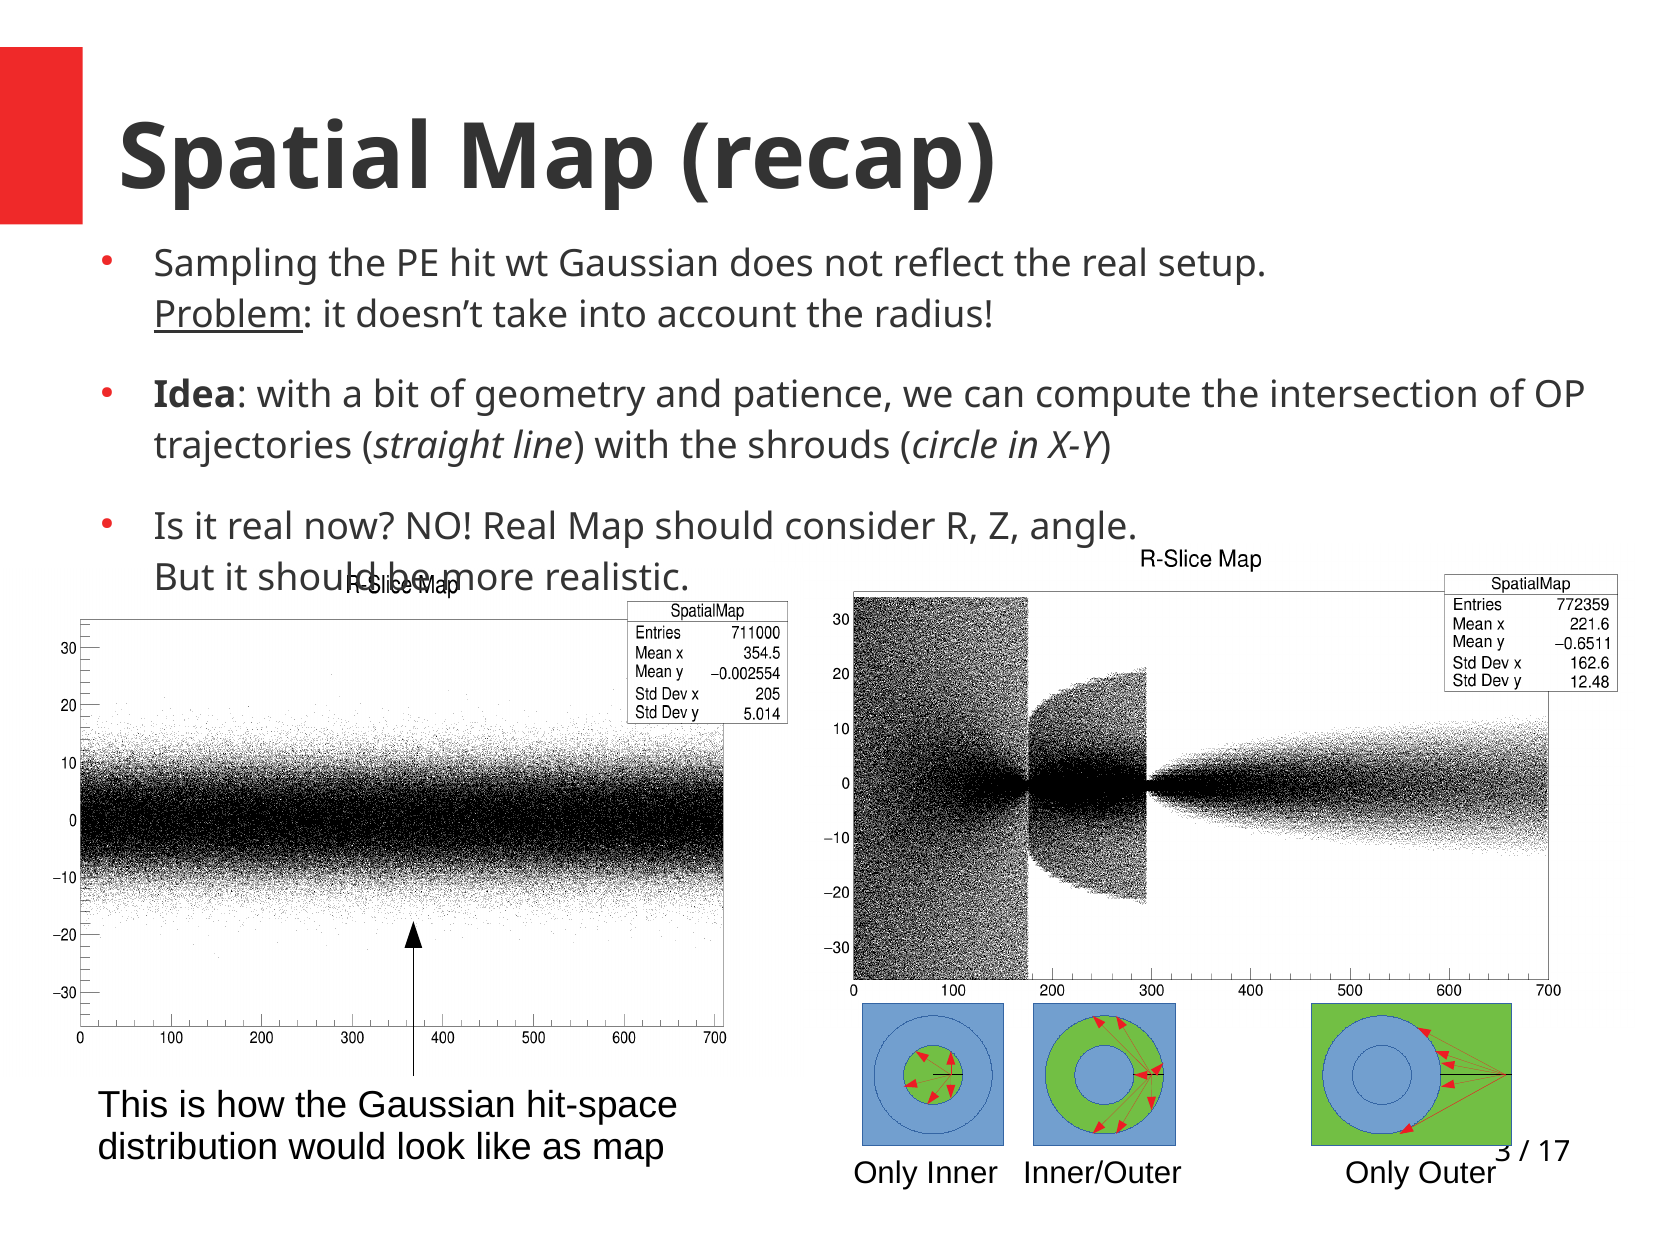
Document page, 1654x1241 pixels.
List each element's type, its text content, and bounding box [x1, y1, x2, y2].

picture [392, 572, 404, 588]
picture [160, 577, 172, 587]
text_box [1311, 1003, 1512, 1146]
text_box [1033, 1003, 1176, 1146]
text_box Only Inner [838, 1147, 1008, 1198]
list Sampling the PE hit wt Gaussian does not reflect the real setup. Problem: it doesn’t take into account the radius! Idea: with a bit of geometry and patience, we can compute the intersection of OP trajectories (straight line) with the shrouds (circle in X-Y) Is it real now? NO! Real Map should consider R, Z, angle. But it should be more realistic. [82, 236, 1607, 556]
picture [0, 543, 1635, 1077]
picture [160, 568, 171, 575]
text_box Only Outer [1330, 1147, 1512, 1198]
text_box This is how the Gaussian hit-space distribution would look like as map [82, 1076, 745, 1193]
text_box Inner/Outer [1008, 1147, 1197, 1198]
picture [359, 572, 371, 588]
title Spatial Map (recap) [118, 49, 1571, 236]
text_box [862, 1003, 1004, 1146]
